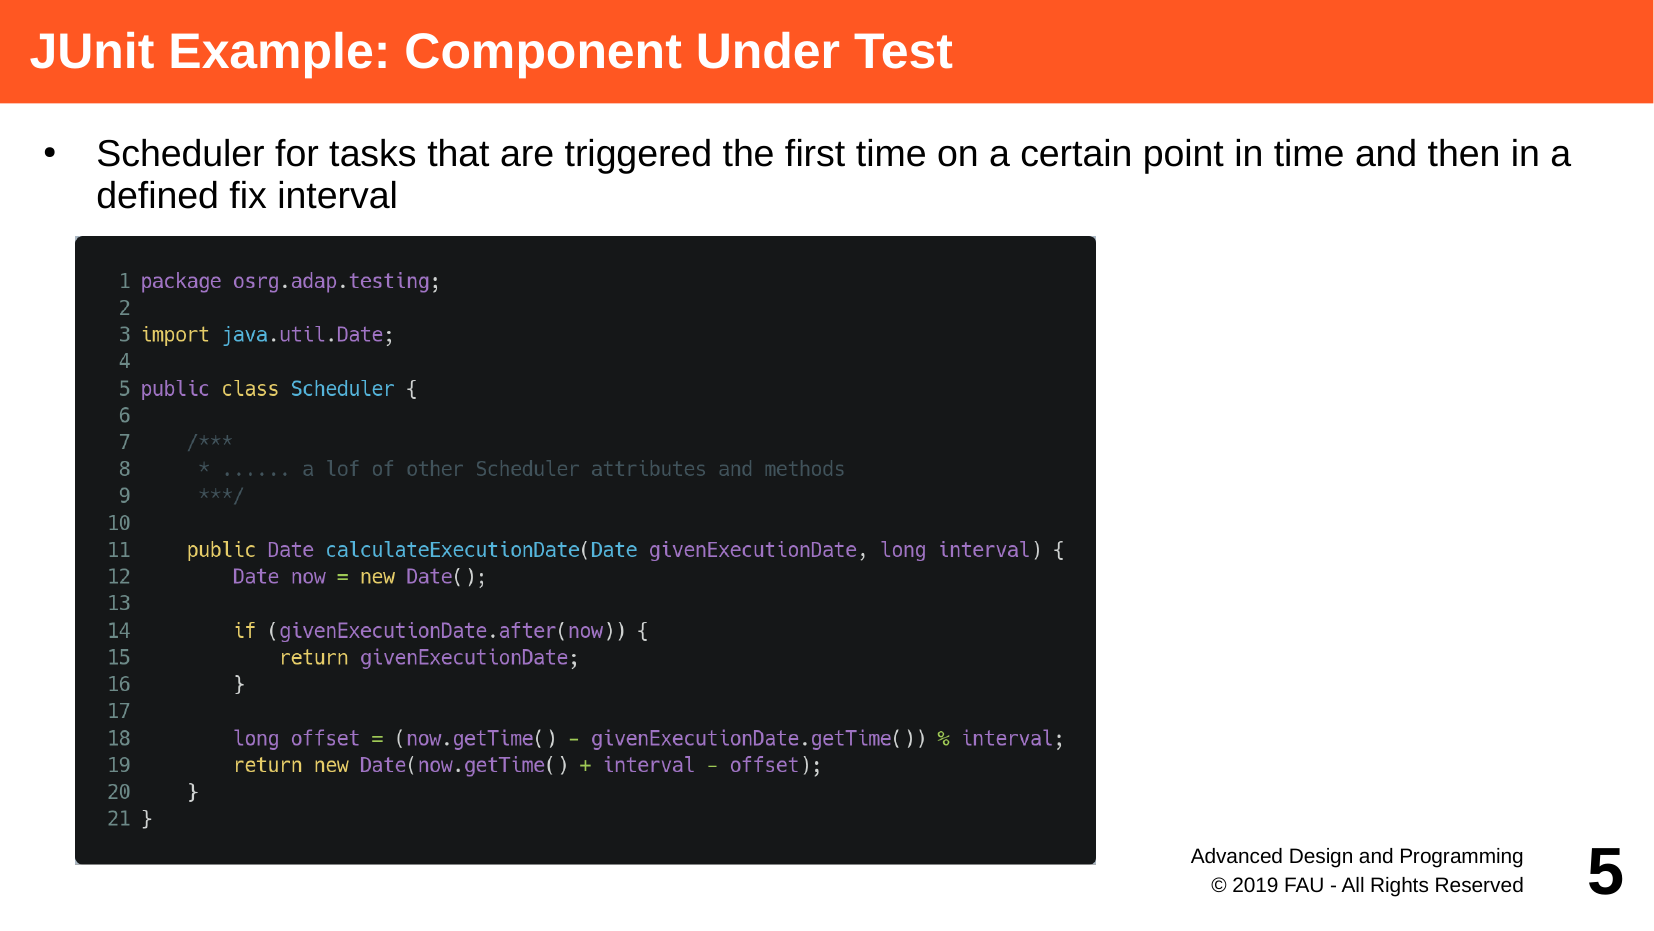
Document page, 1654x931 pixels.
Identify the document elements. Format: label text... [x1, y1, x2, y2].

list Scheduler for tasks that are triggered the first time on a certain point in time and then in a defined fix interval [25, 132, 1621, 236]
title JUnit Example: Component Under Test [0, 0, 1654, 104]
picture [75, 236, 1096, 865]
